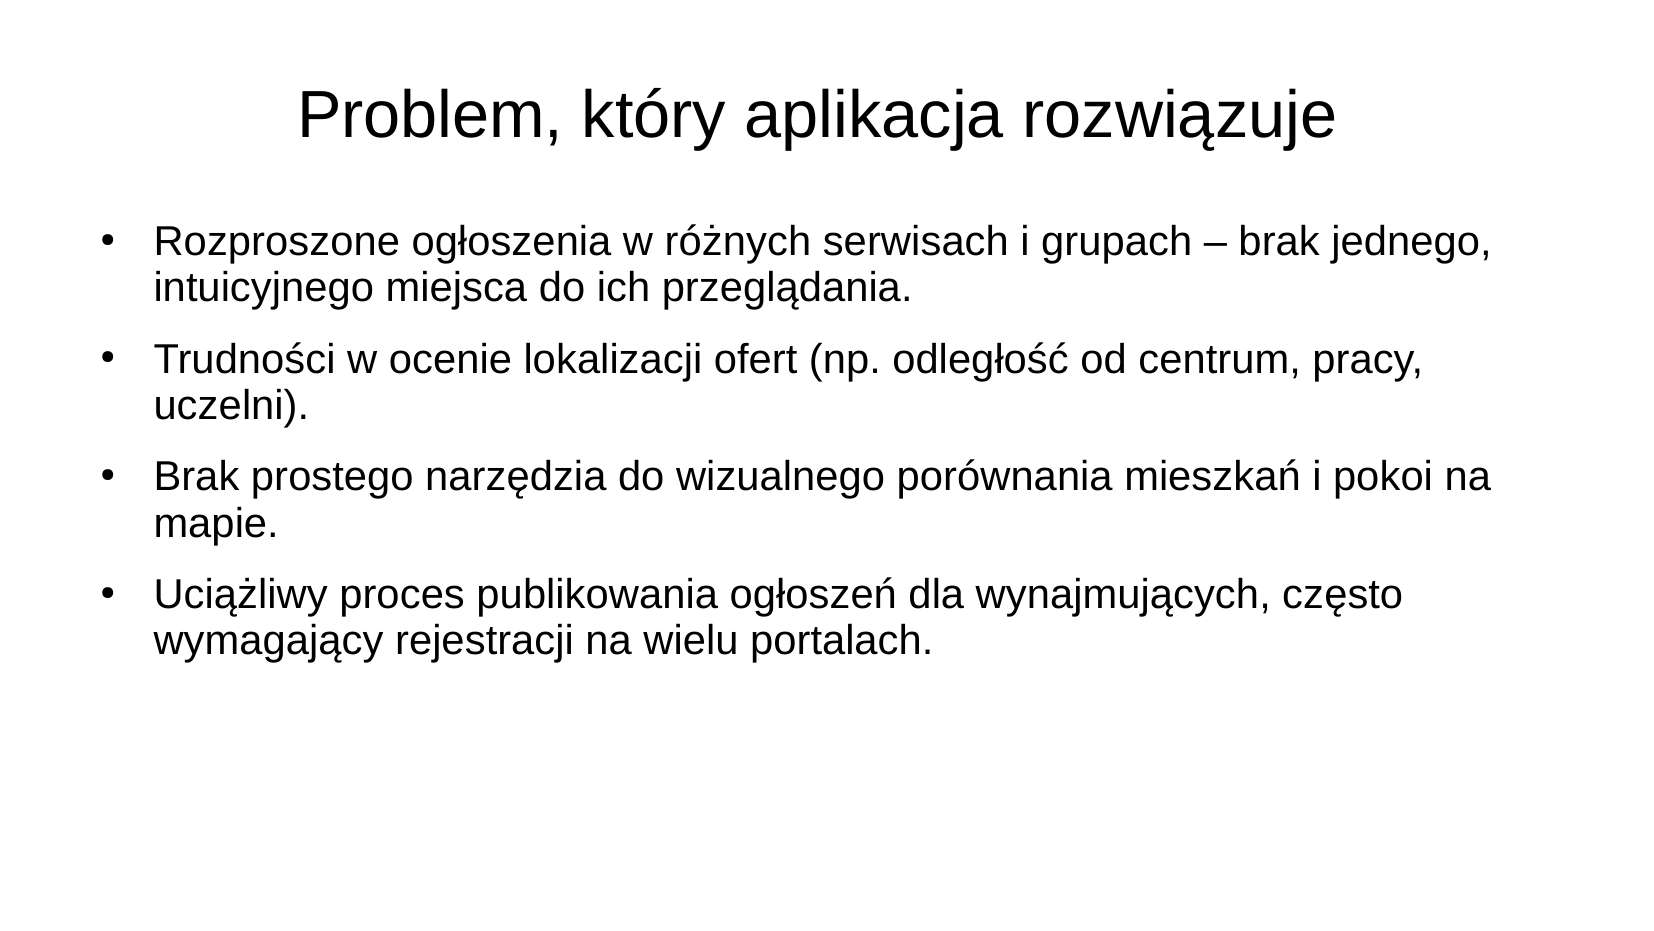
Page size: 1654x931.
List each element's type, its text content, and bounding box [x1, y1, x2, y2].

title Problem, który aplikacja rozwiązuje [82, 37, 1571, 193]
list Rozproszone ogłoszenia w różnych serwisach i grupach – brak jednego, intuicyjnego miejsca do ich przeglądania. Trudności w ocenie lokalizacji ofert (np. odległość od centrum, pracy, uczelni). Brak prostego narzędzia do wizualnego porównania mieszkań i pokoi na mapie. Uciążliwy proces publikowania ogłoszeń dla wynajmujących, często wymagający rejestracji na wielu portalach. [82, 217, 1571, 758]
